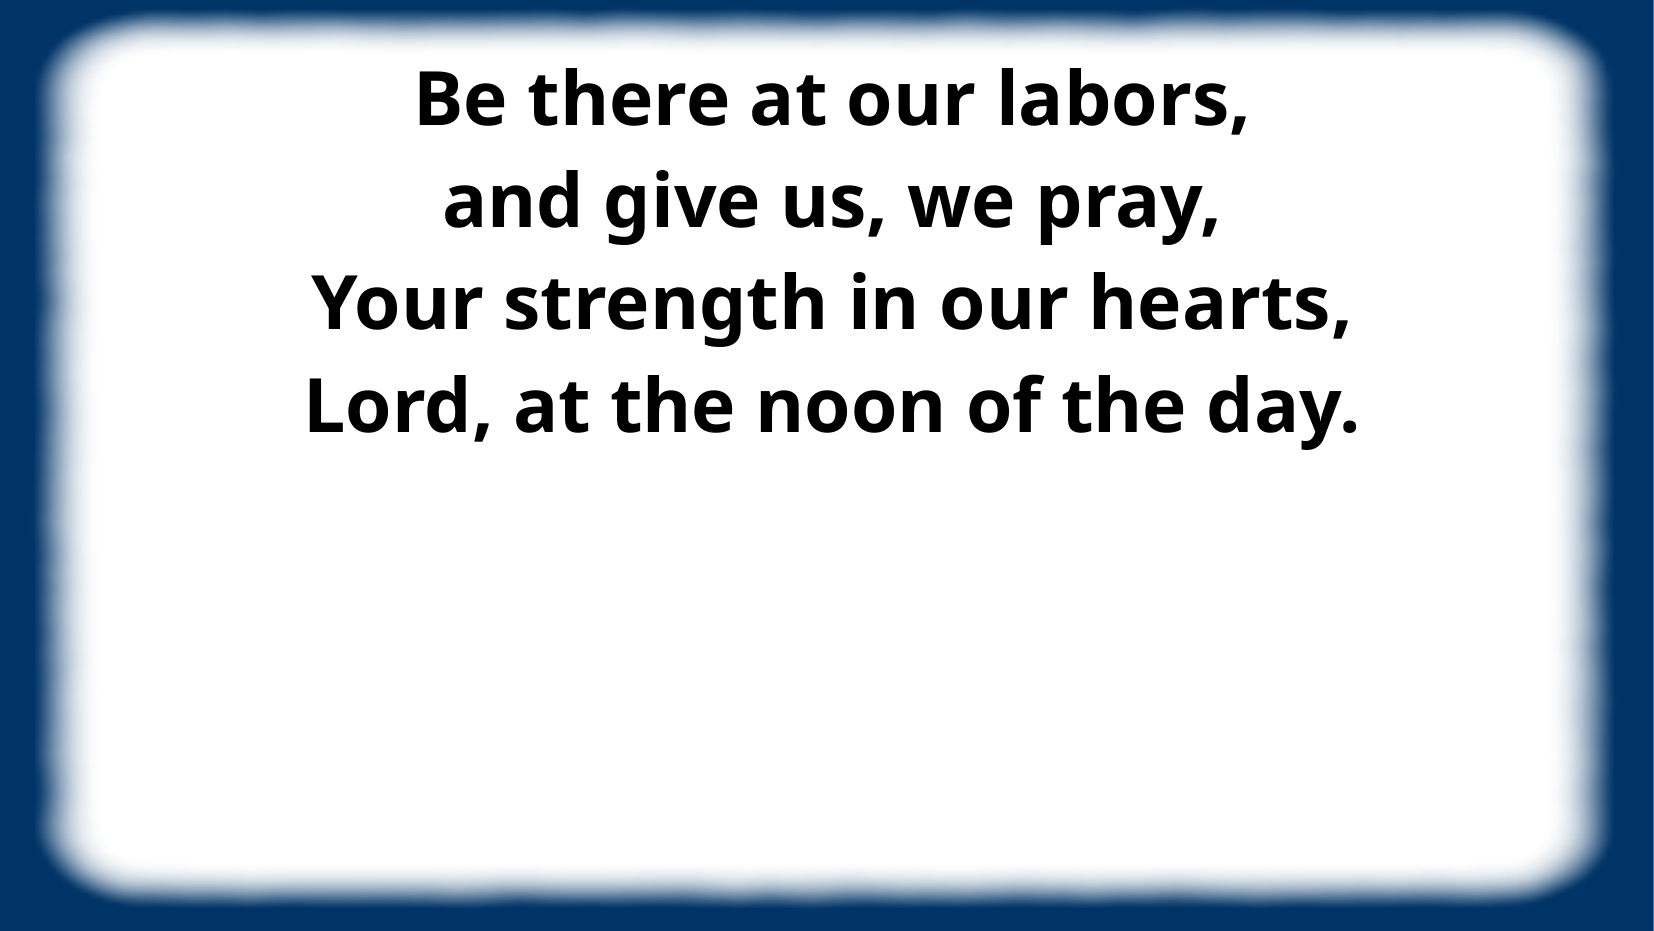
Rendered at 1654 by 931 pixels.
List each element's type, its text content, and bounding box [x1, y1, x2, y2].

text_box Be there at our labors, and give us, we pray, Your strength in our hearts, Lord, at the noon of the day. [75, 37, 1591, 452]
picture [0, 0, 1654, 931]
